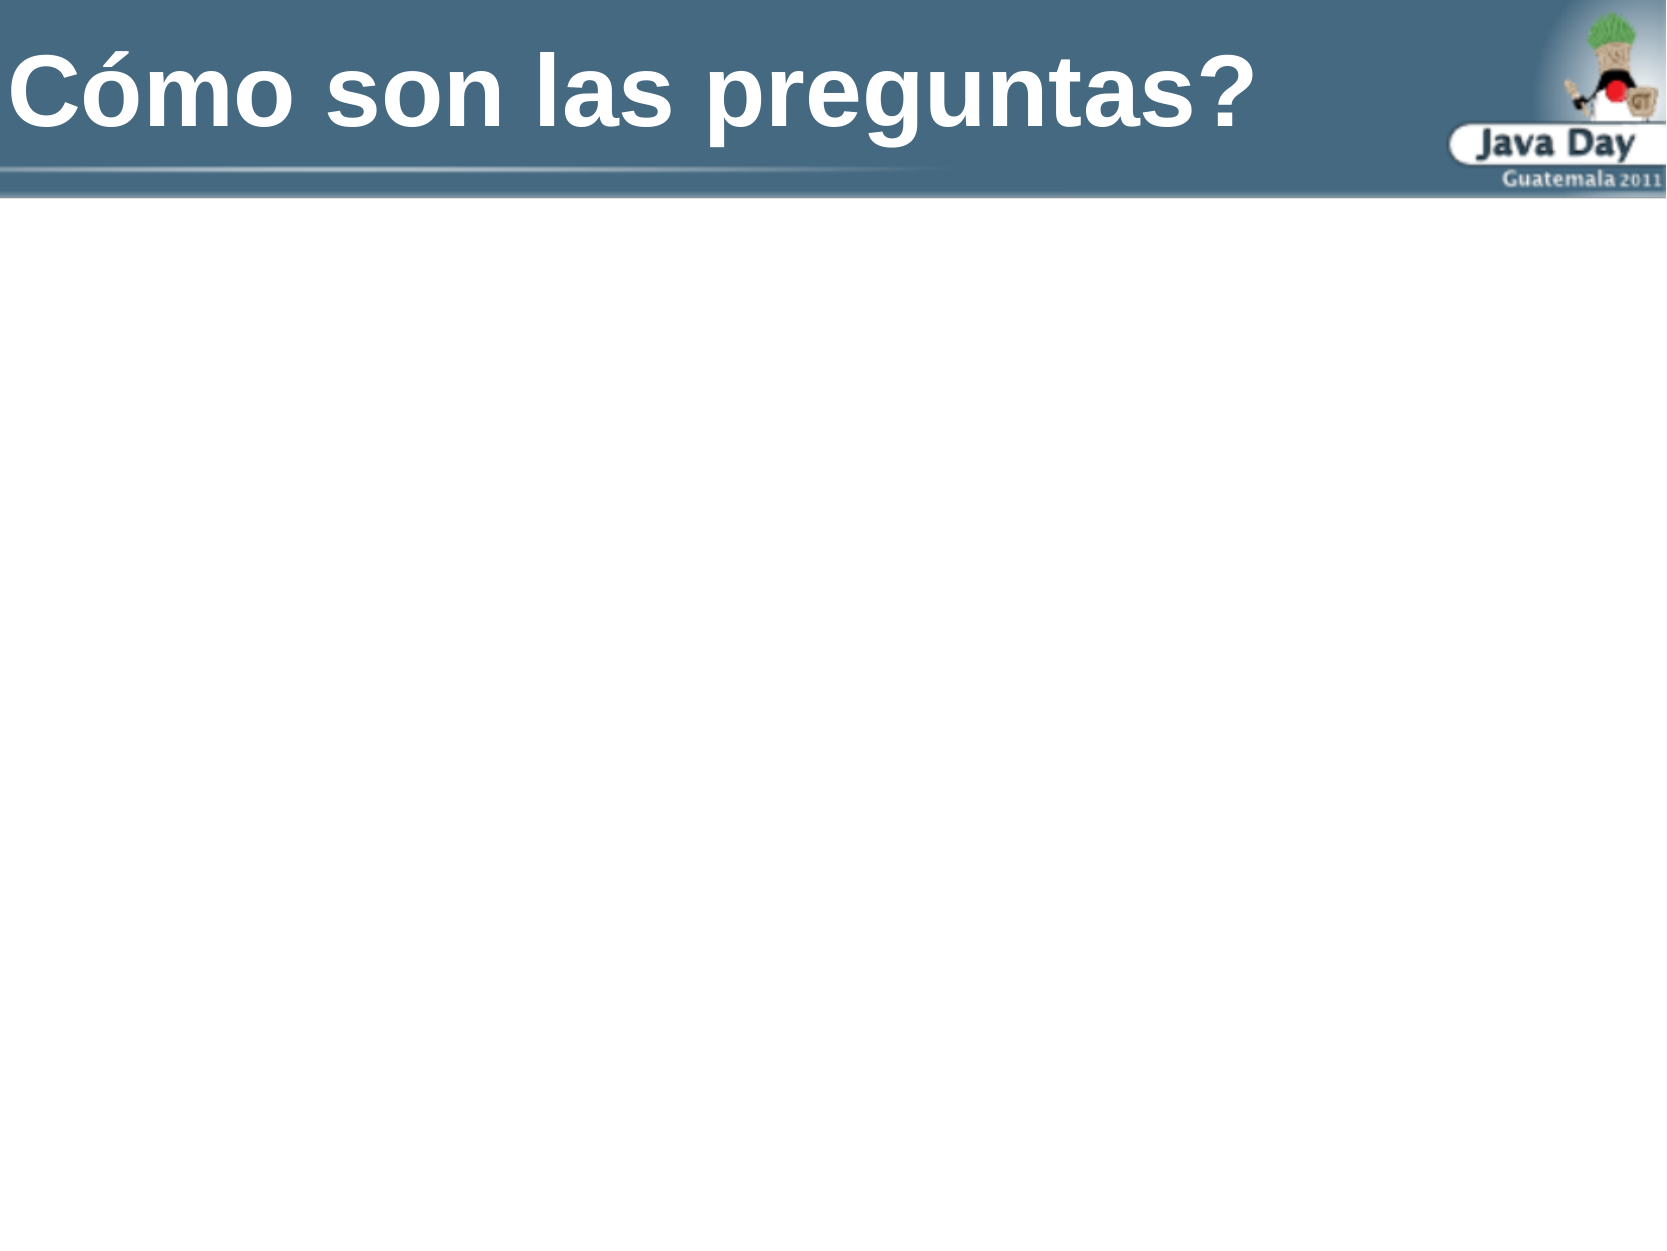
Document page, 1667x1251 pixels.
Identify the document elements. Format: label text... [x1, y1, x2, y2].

text_box Cómo son las preguntas? [7, 33, 1502, 151]
picture [0, 0, 1666, 200]
